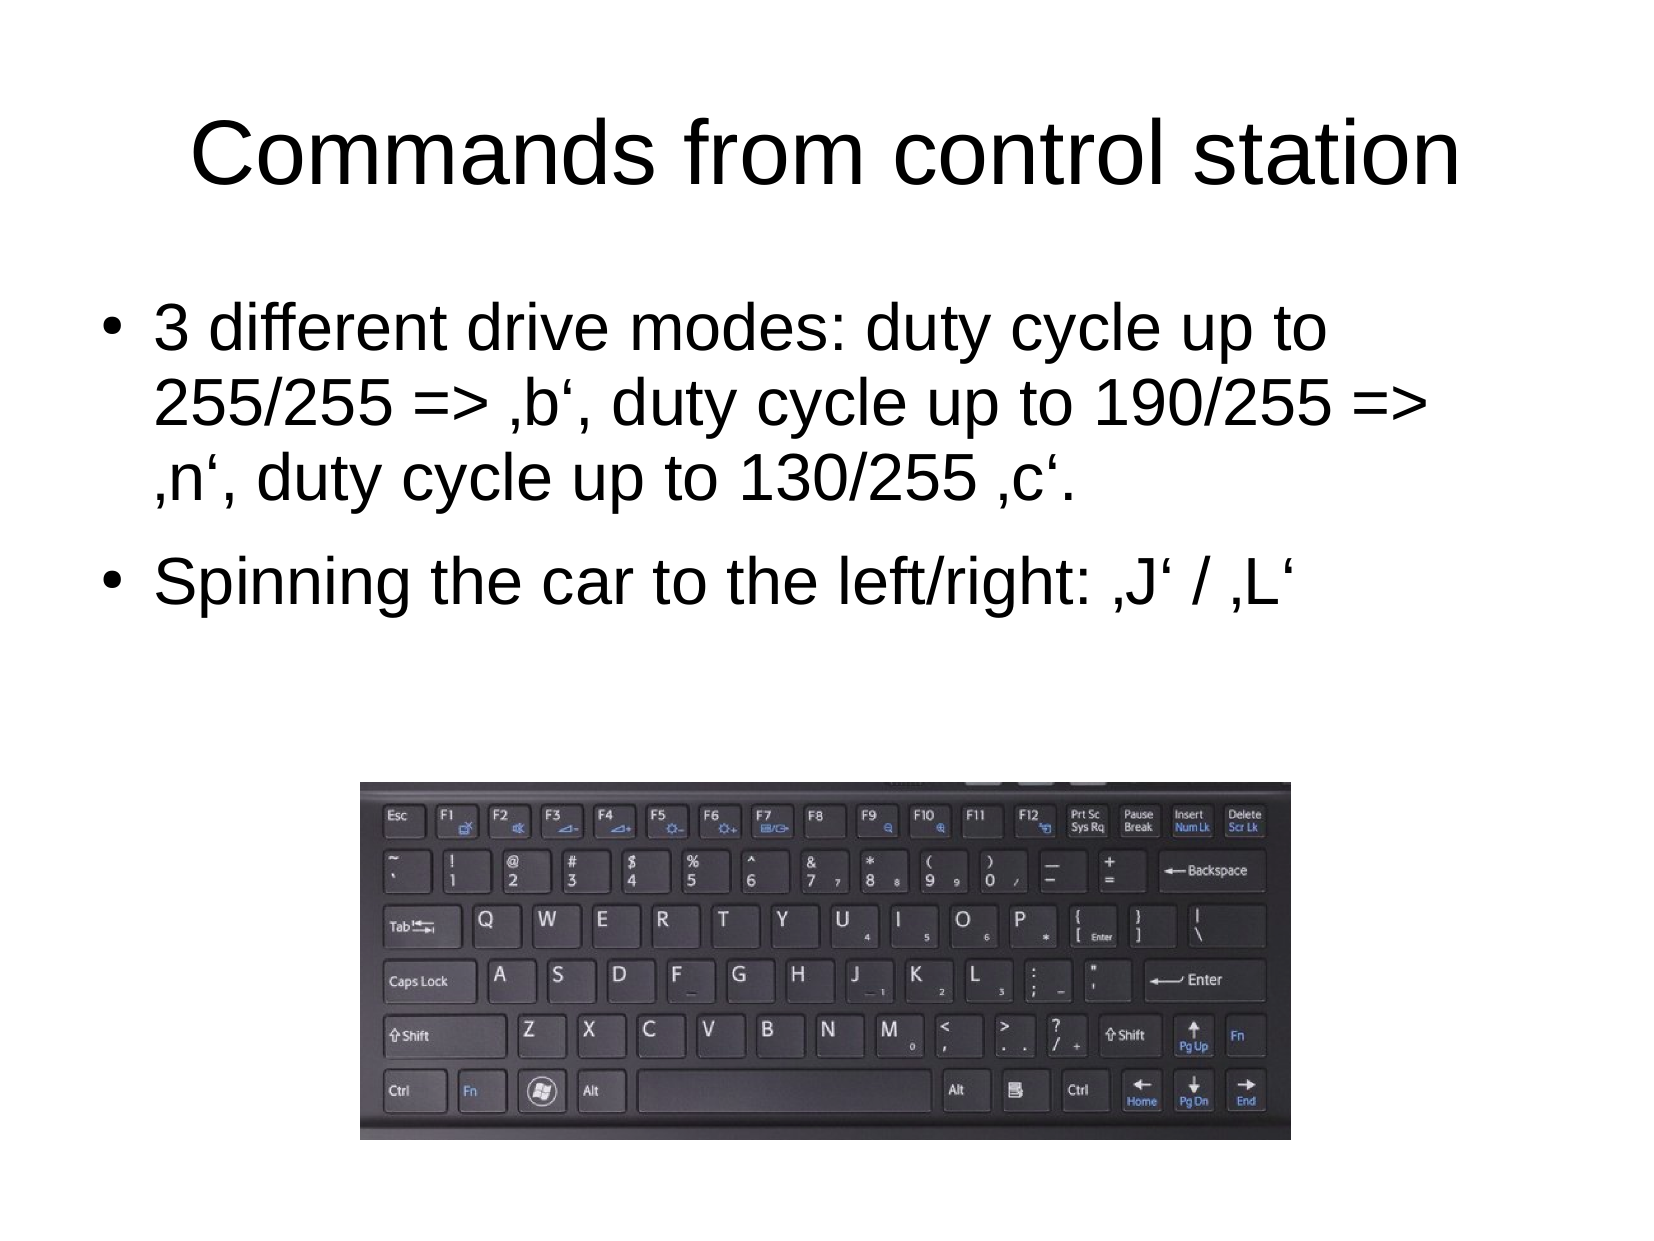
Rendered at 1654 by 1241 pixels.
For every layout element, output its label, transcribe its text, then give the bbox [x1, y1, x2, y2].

list 3 different drive modes: duty cycle up to 255/255 => ‚b‘, duty cycle up to 190/255 => ‚n‘, duty cycle up to 130/255 ‚c‘. Spinning the car to the left/right: ‚J‘ / ‚L‘ [82, 290, 1516, 736]
picture [360, 782, 1291, 1141]
title Commands from control station [82, 49, 1571, 257]
